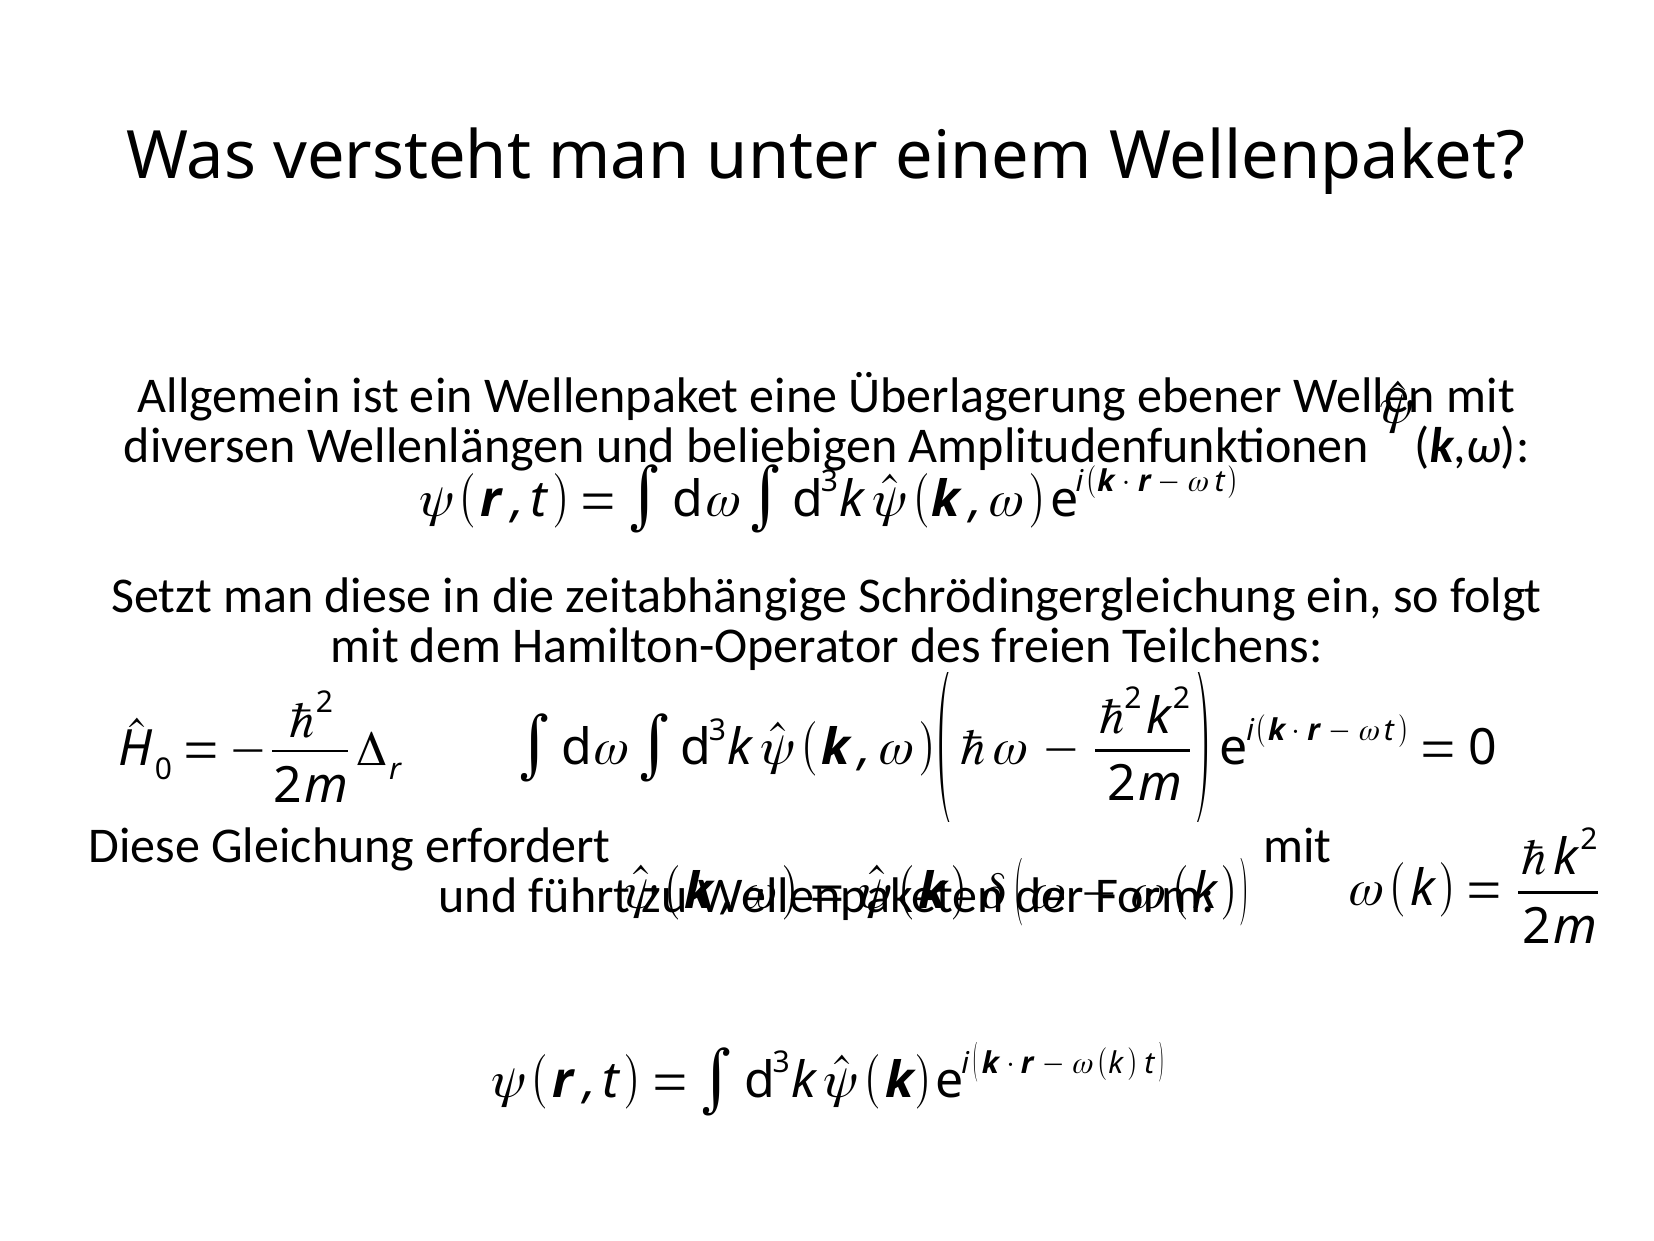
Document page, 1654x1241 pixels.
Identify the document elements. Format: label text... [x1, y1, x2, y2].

title Was versteht man unter einem Wellenpaket? [82, 49, 1571, 257]
chart [112, 683, 408, 816]
subtitle Allgemein ist ein Wellenpaket eine Überlagerung ebener Wellen mit diversen Wellenlängen und beliebigen Amplitudenfunktionen (k,ω): Setzt man diese in die zeitabhängige Schrödingergleichung ein, so folgt mit dem Hamilton-Operator des freien Teilchens: Diese Gleichung erfordert mit und führt zu Wellenpaketen der Form: [82, 290, 1571, 1010]
chart [409, 461, 1244, 537]
chart [481, 1042, 1172, 1119]
chart [614, 858, 1259, 926]
chart [507, 672, 1607, 957]
chart [1370, 378, 1423, 437]
